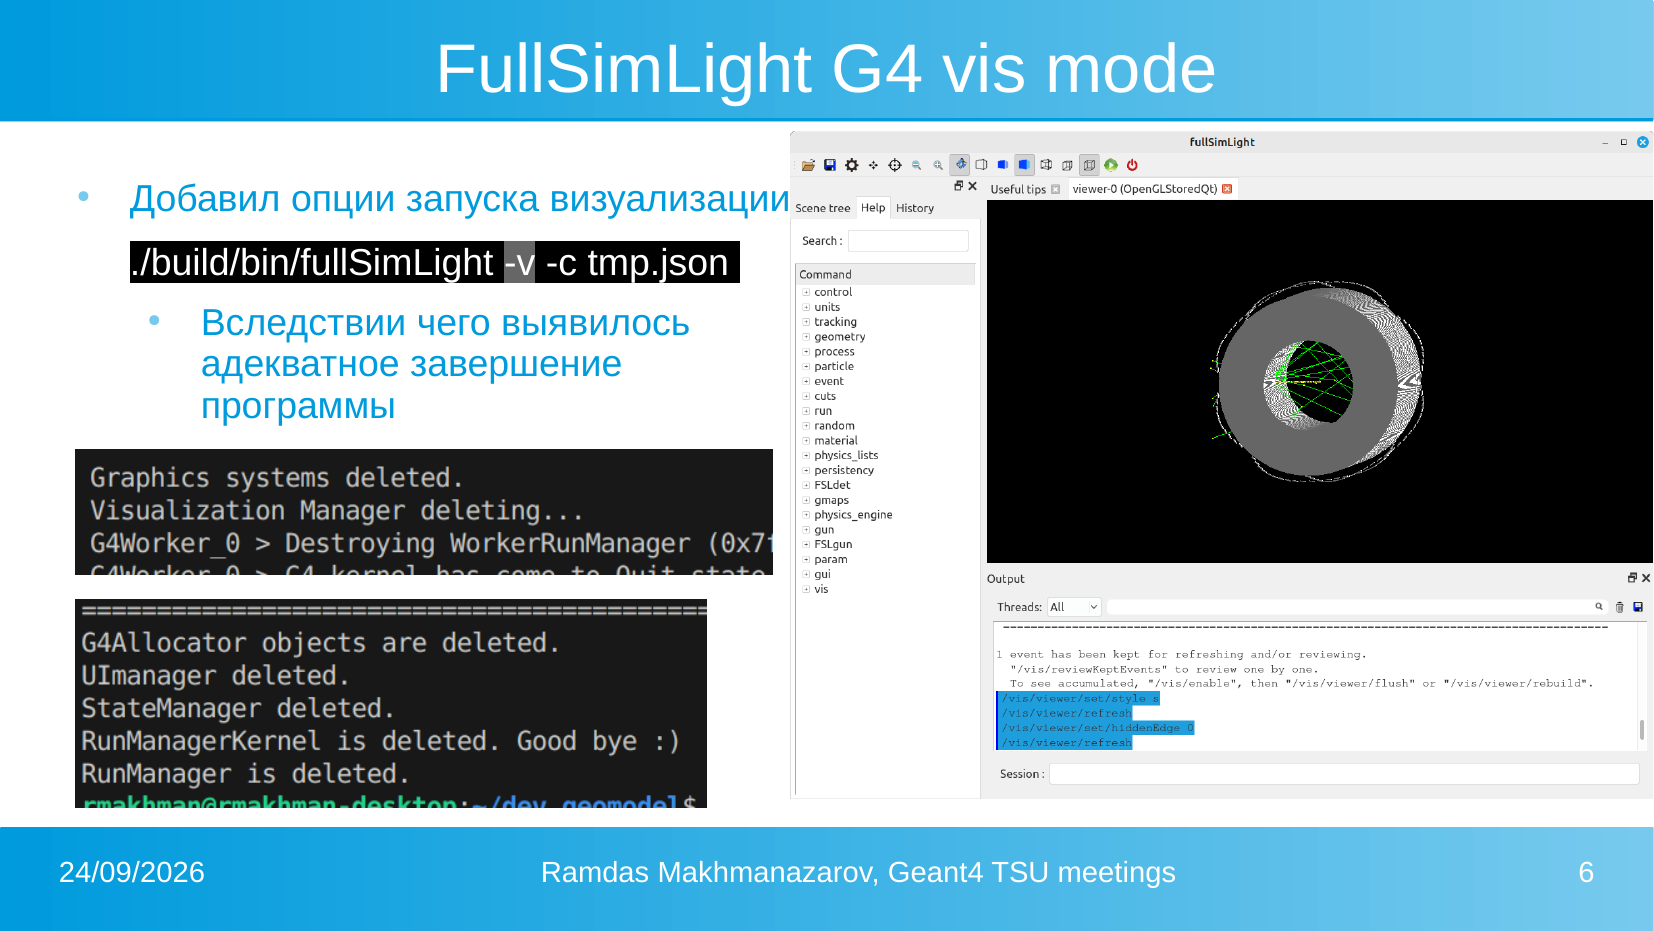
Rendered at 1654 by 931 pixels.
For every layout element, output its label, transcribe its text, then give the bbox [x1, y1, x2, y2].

picture [75, 599, 707, 808]
picture [75, 449, 773, 575]
title FullSimLight G4 vis mode [59, 29, 1595, 108]
list Добавил опции запуска визуализации ./build/bin/fullSimLight -v -c tmp.json Вследствии чего выявилось адекватное завершение программы [59, 177, 790, 768]
picture [790, 131, 1654, 799]
